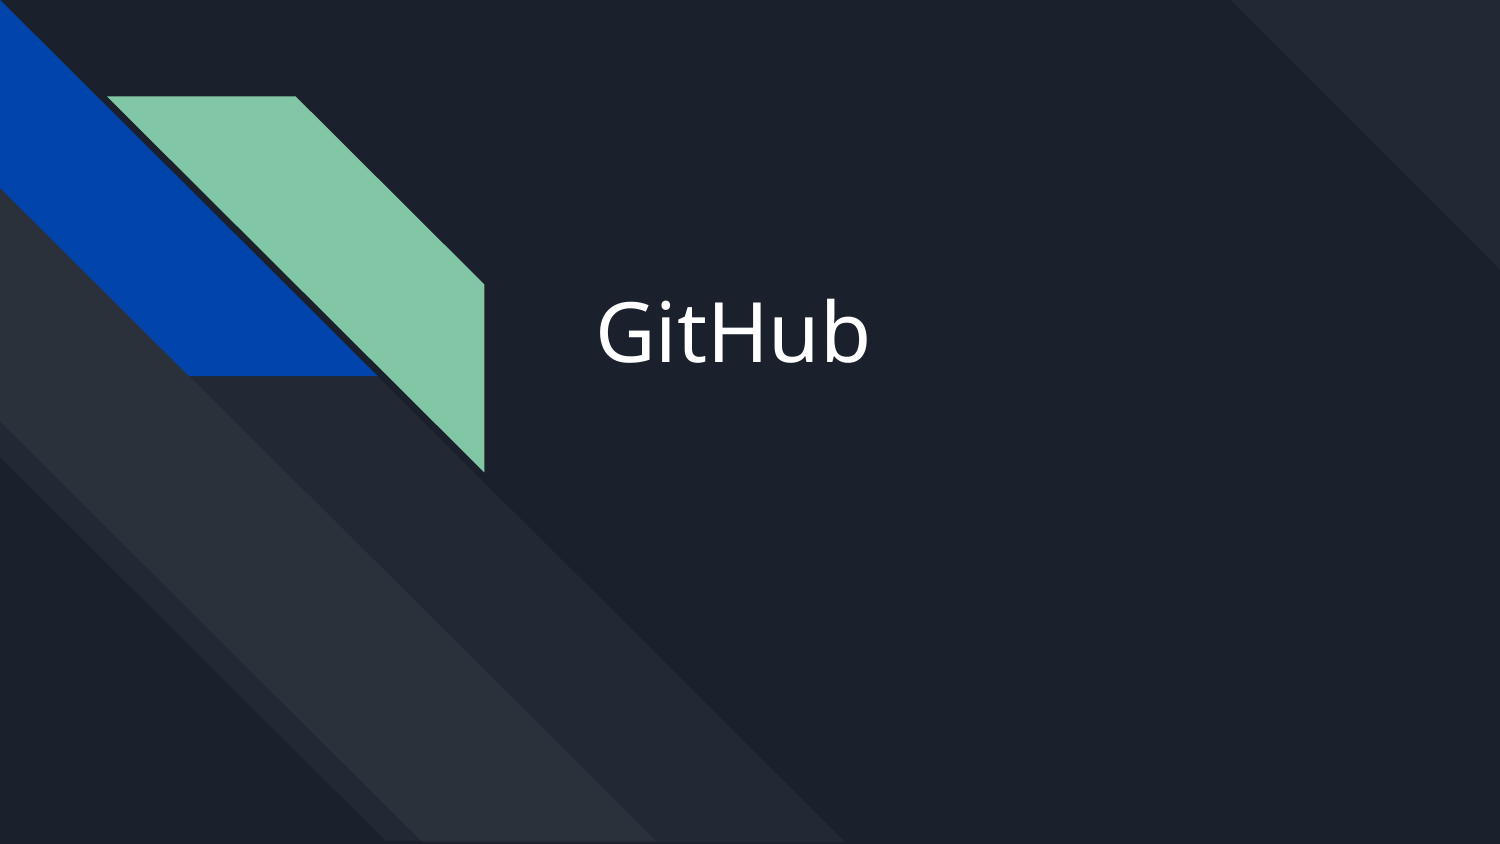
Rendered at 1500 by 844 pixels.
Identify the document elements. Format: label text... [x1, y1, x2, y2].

title GitHub [580, 258, 1404, 518]
